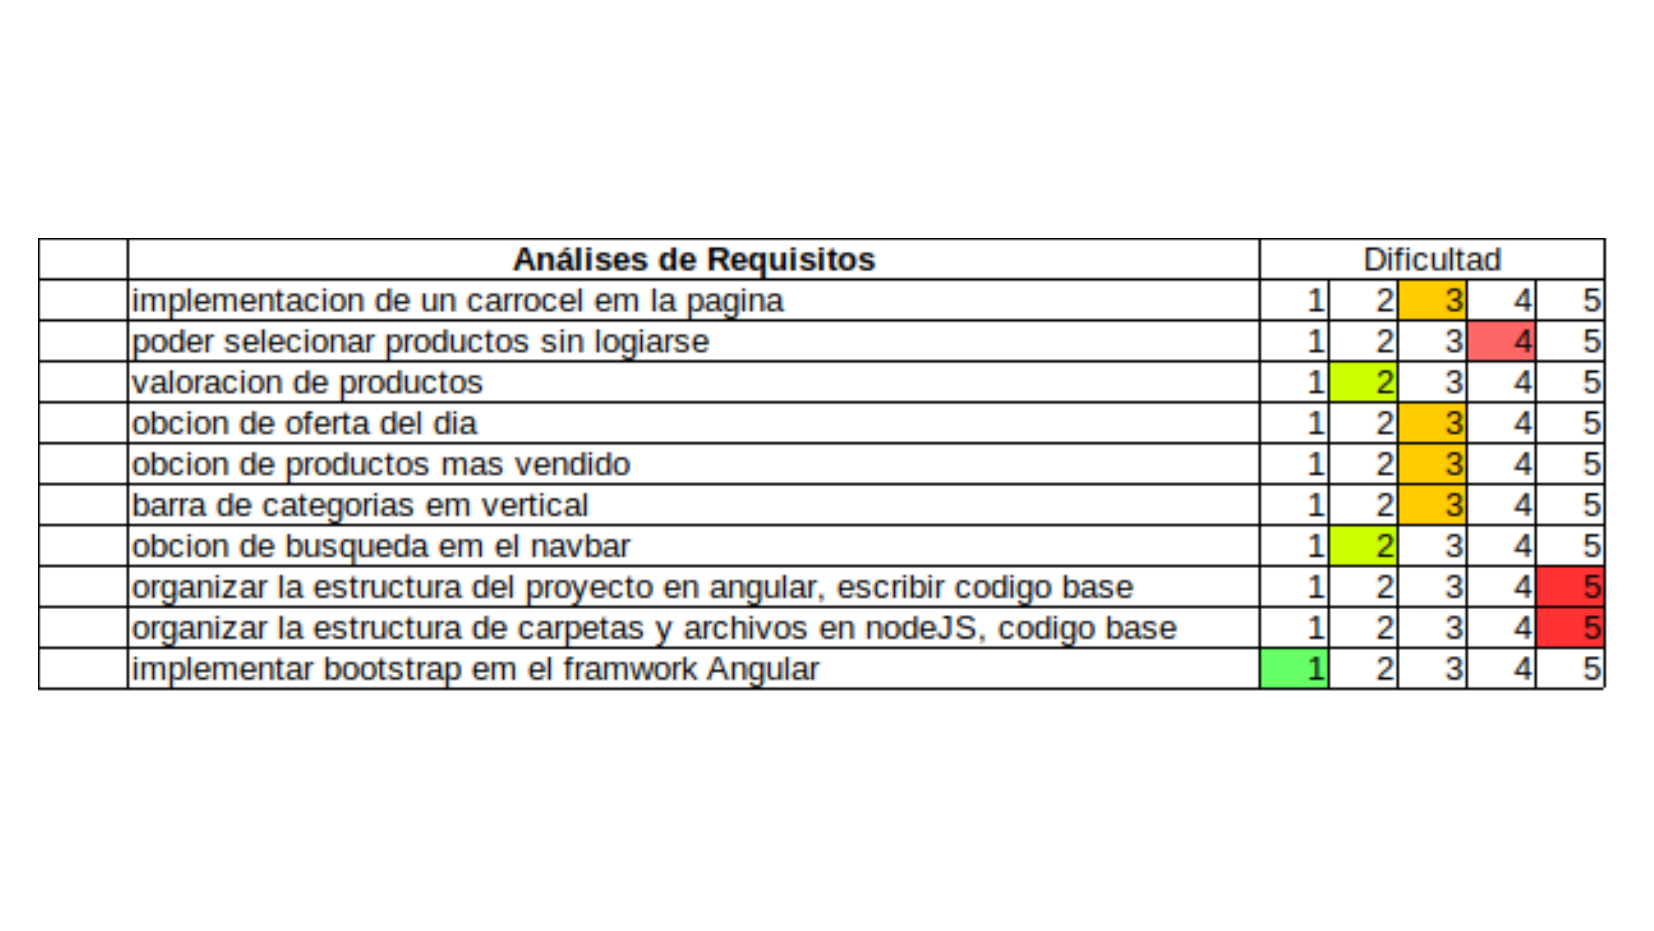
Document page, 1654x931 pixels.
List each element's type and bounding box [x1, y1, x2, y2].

picture [38, 238, 1617, 719]
